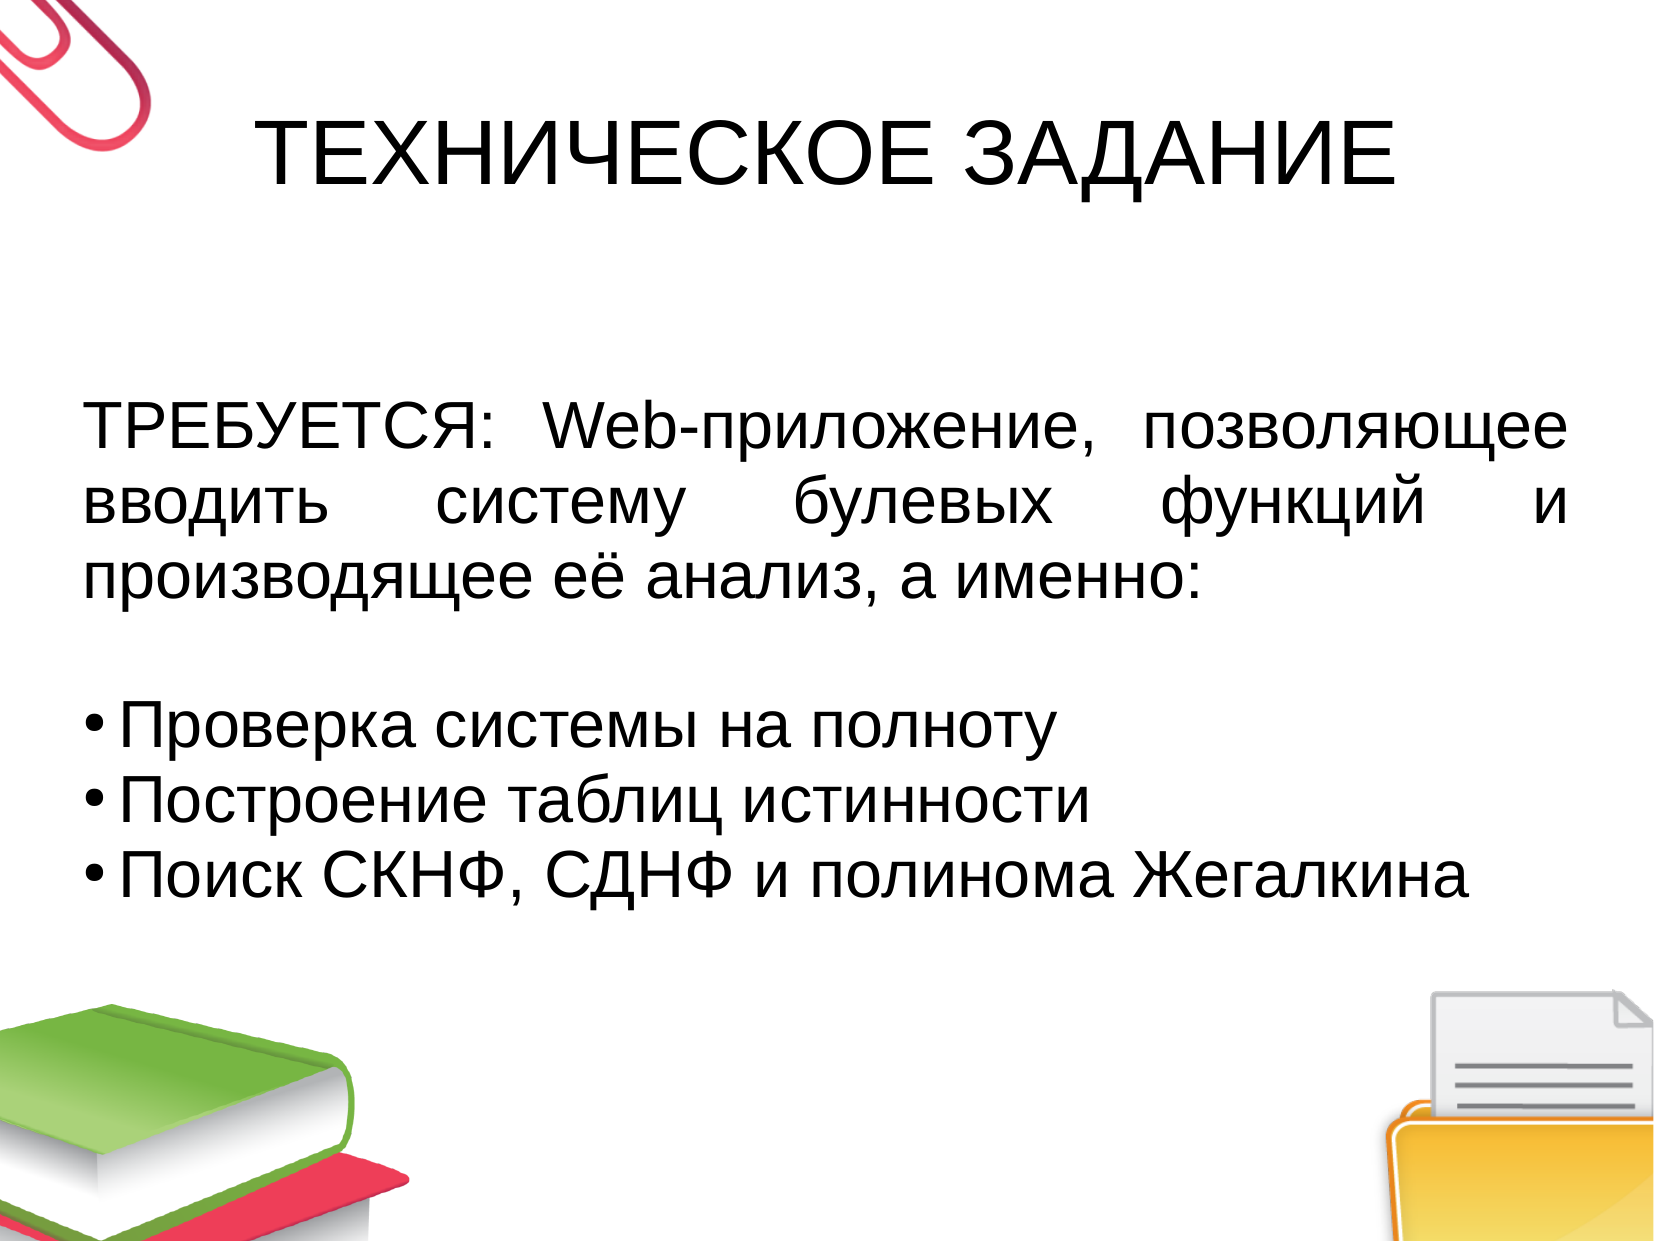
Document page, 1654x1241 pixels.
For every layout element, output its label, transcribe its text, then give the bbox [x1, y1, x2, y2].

subtitle ТРЕБУЕТСЯ: Web-приложение, позволяющее вводить систему булевых функций и производящее её анализ, а именно: Проверка системы на полноту Построение таблиц истинности Поиск СКНФ, СДНФ и полинома Жегалкина [82, 290, 1571, 1010]
picture [0, 1004, 491, 1241]
title ТЕХНИЧЕСКОЕ ЗАДАНИЕ [82, 49, 1571, 257]
picture [0, 0, 256, 256]
picture [1365, 989, 1654, 1241]
